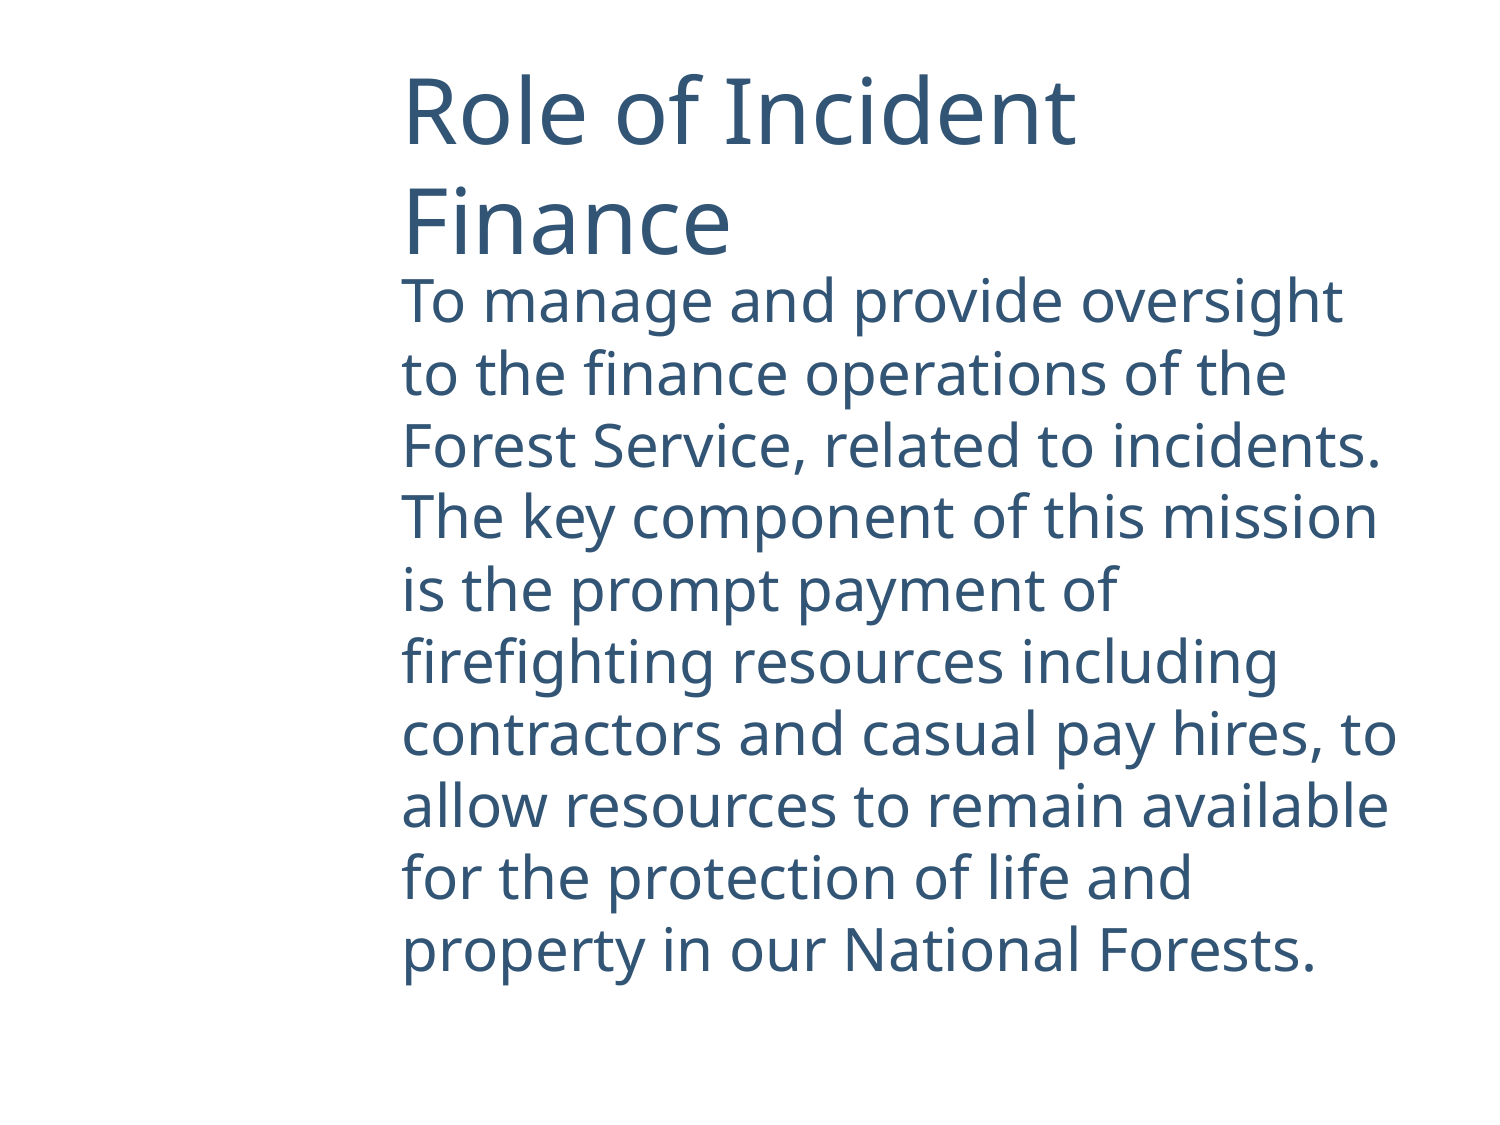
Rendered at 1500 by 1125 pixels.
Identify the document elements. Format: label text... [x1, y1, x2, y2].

list To manage and provide oversight to the finance operations of the Forest Service, related to incidents. The key component of this mission is the prompt payment of firefighting resources including contractors and casual pay hires, to allow resources to remain available for the protection of life and property in our National Forests. [386, 255, 1426, 1067]
title Role of Incident Finance [386, 45, 1426, 233]
